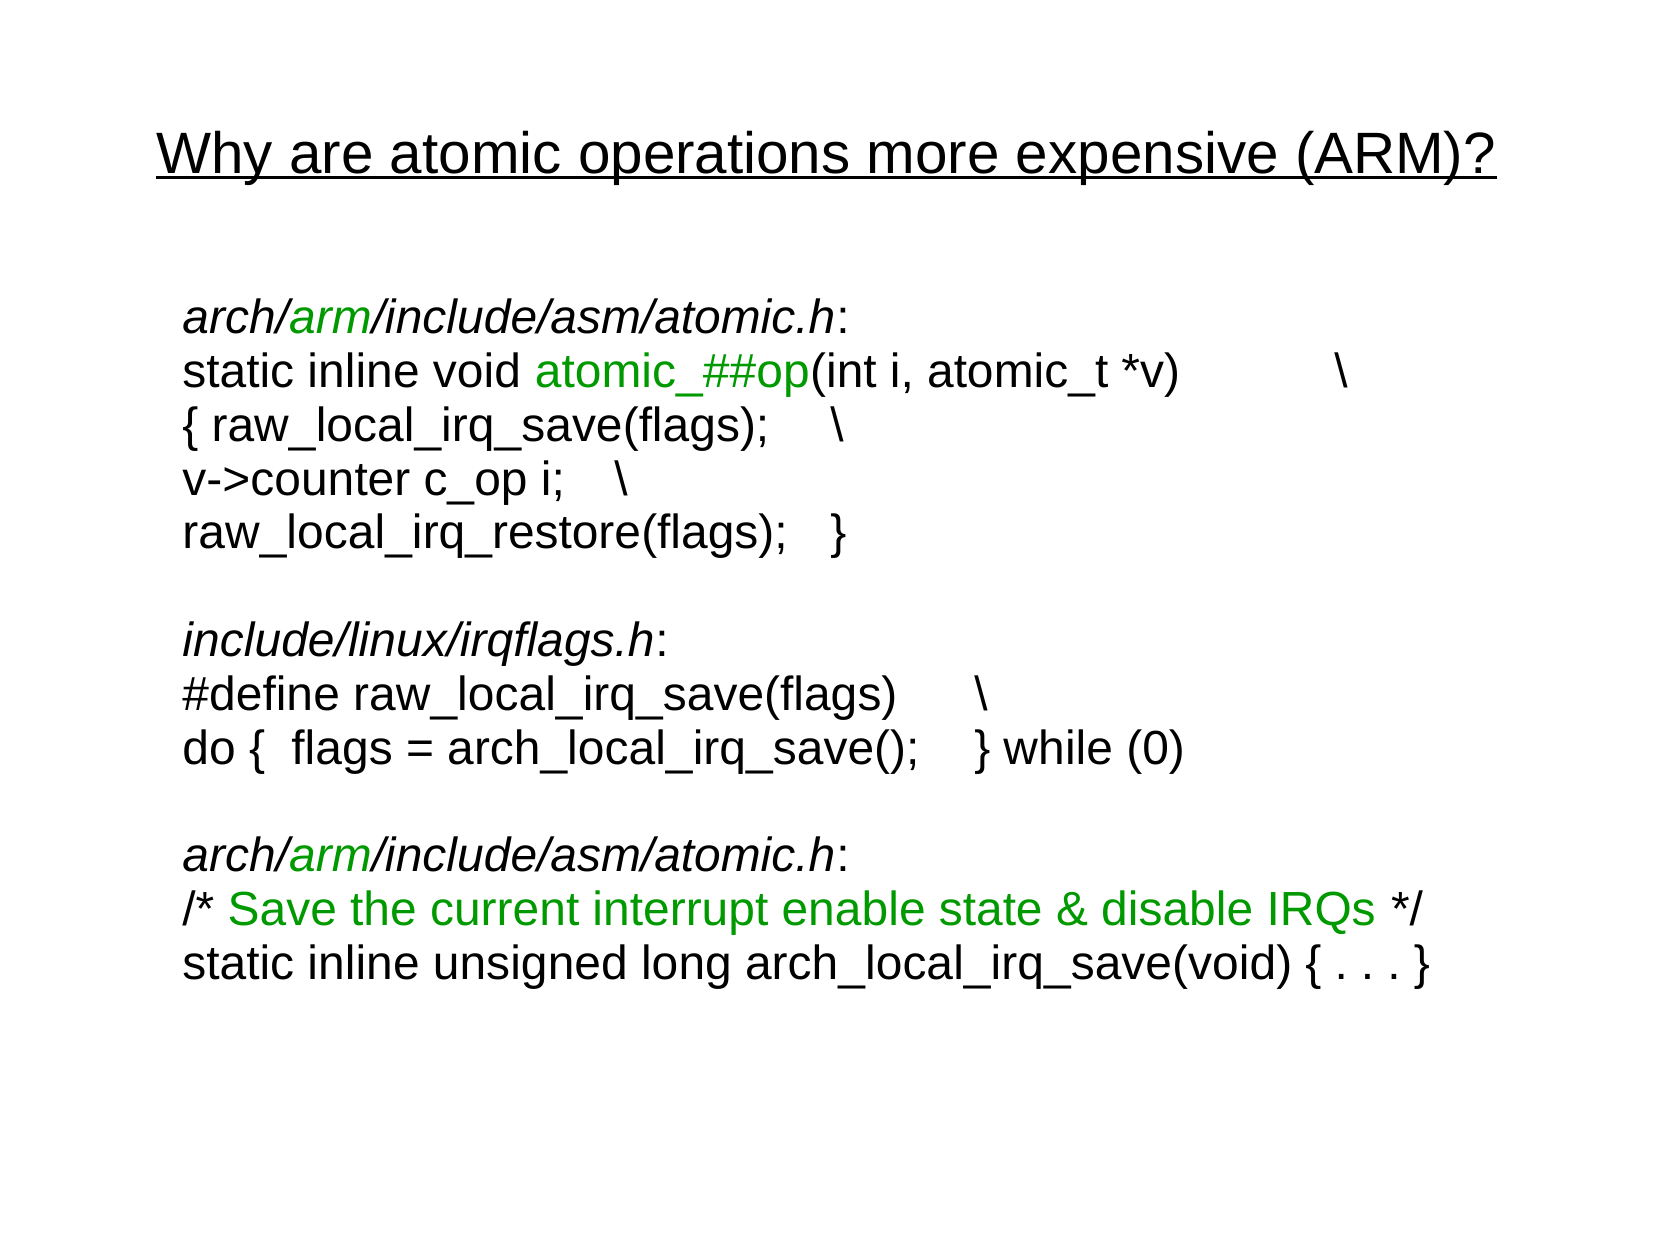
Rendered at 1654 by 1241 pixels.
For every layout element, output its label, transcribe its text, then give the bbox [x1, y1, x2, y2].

title Why are atomic operations more expensive (ARM)? [82, 49, 1571, 257]
list arch/arm/include/asm/atomic.h: static inline void atomic_##op(int i, atomic_t *v) \ { raw_local_irq_save(flags); \ v->counter c_op i; \ raw_local_irq_restore(flags); } include/linux/irqflags.h: #define raw_local_irq_save(flags) \ do { flags = arch_local_irq_save(); } while (0) arch/arm/include/asm/atomic.h: /* Save the current interrupt enable state & disable IRQs */ static inline unsigned long arch_local_irq_save(void) { . . . } [182, 290, 1472, 995]
